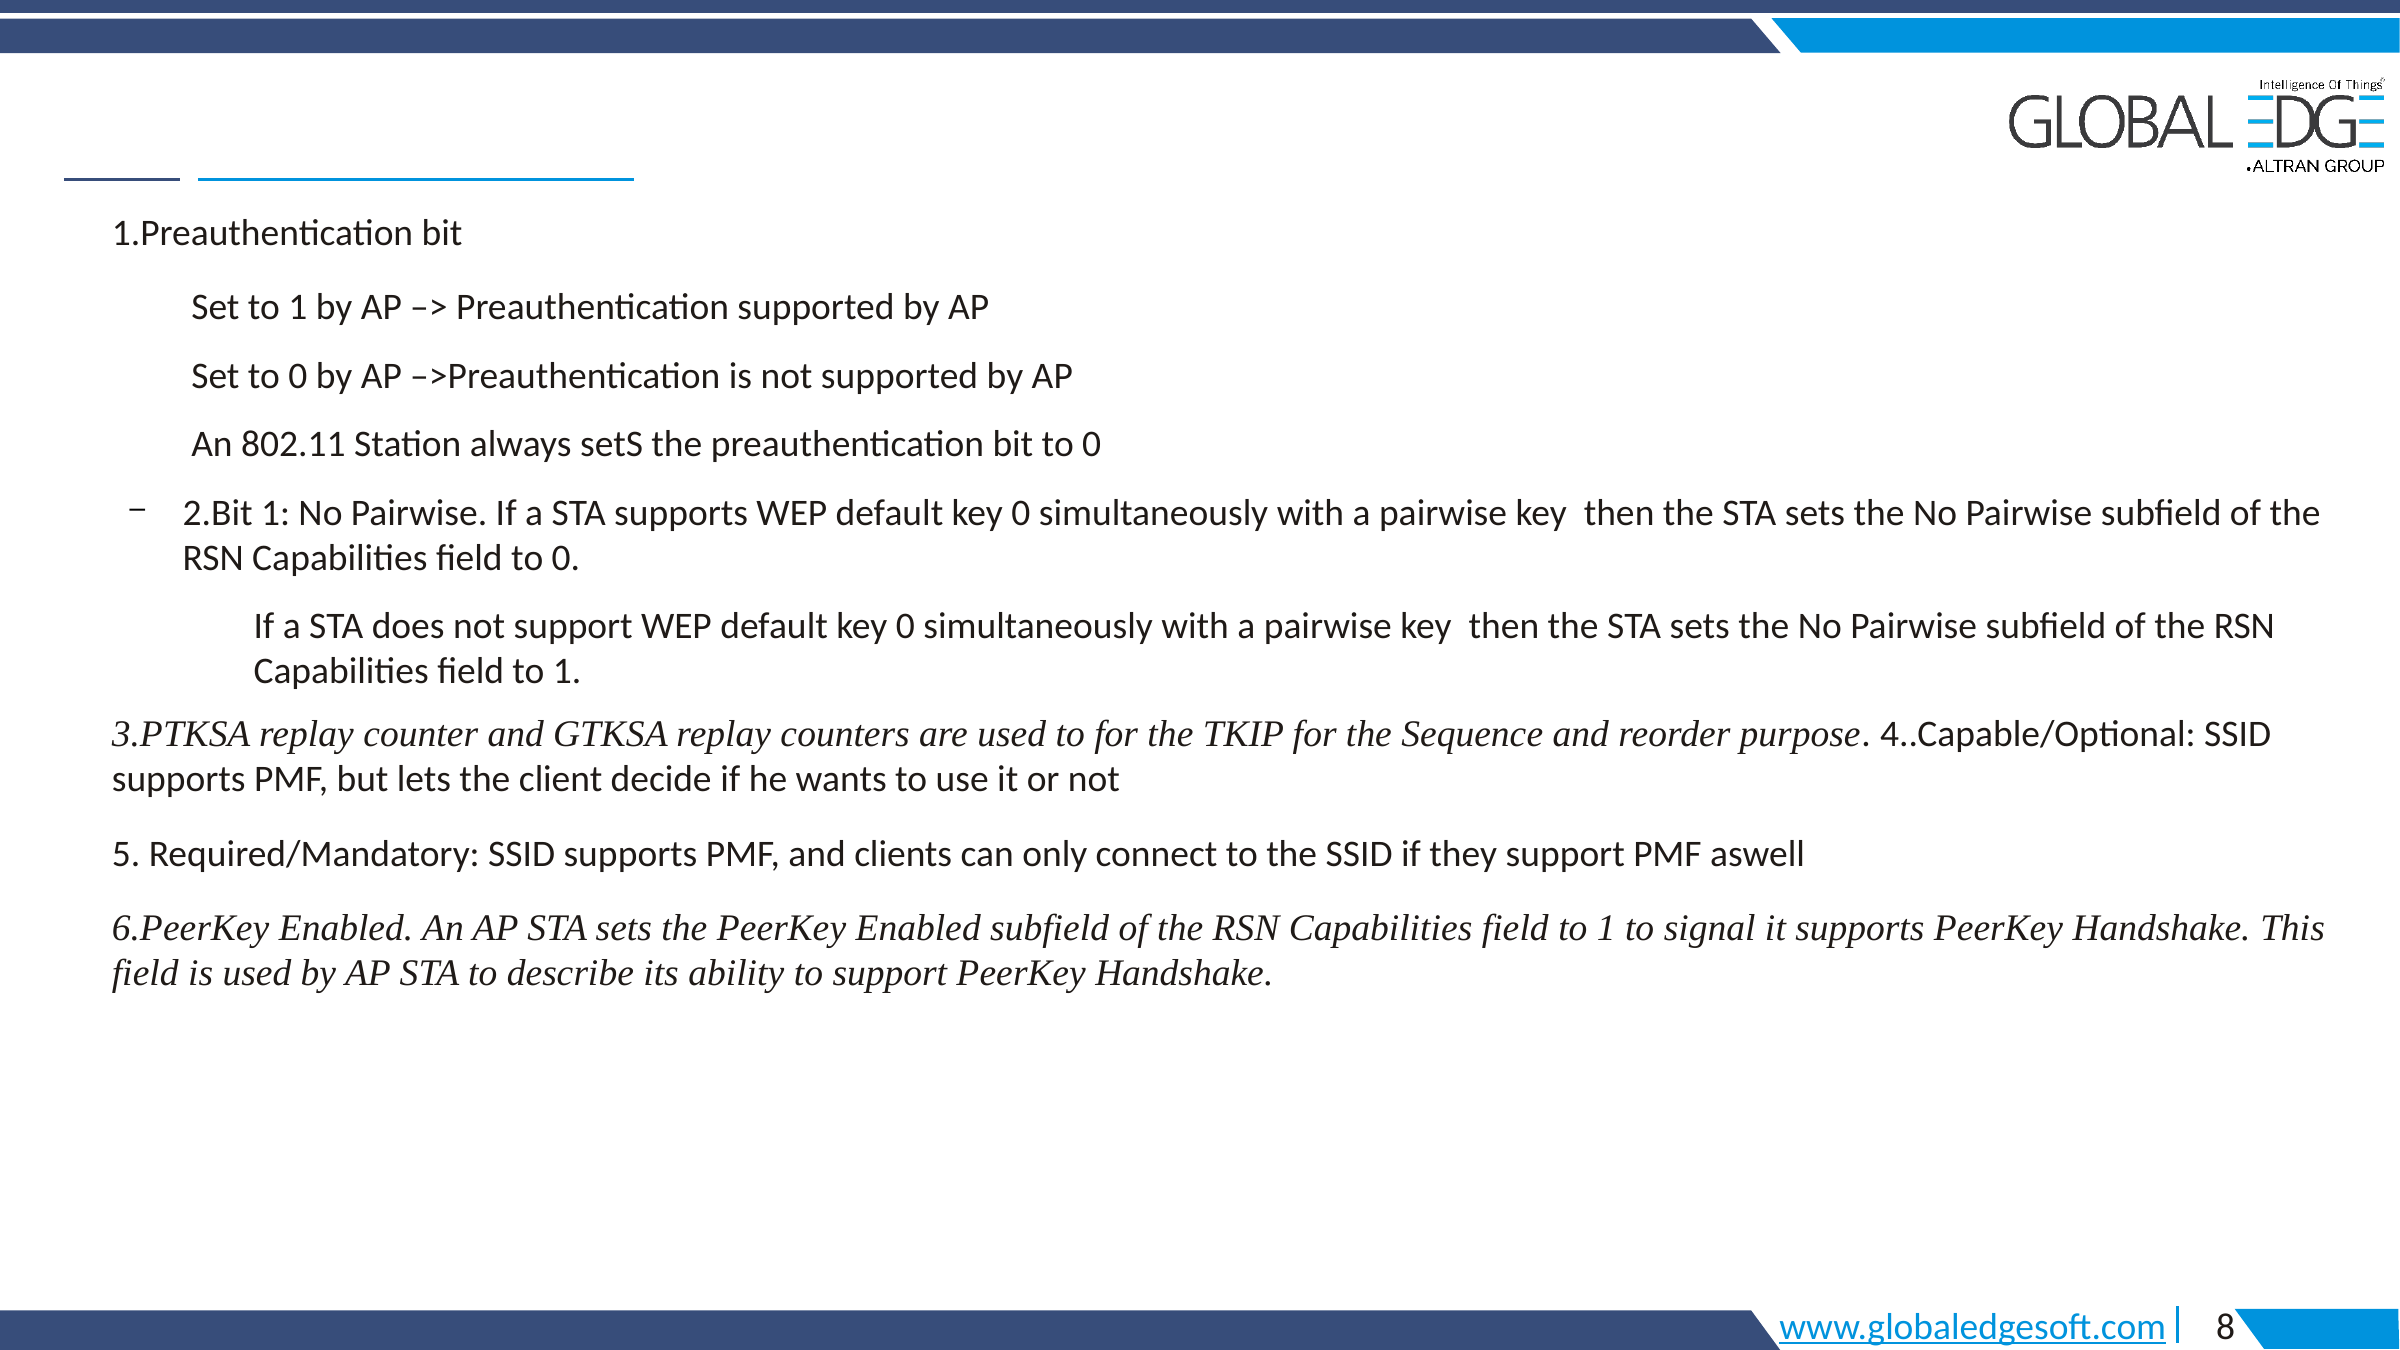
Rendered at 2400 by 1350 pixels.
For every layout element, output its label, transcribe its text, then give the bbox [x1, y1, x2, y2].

picture [2001, 67, 2392, 182]
list 1.Preauthentication bit Set to 1 by AP –> Preauthentication supported by AP Set to 0 by AP –>Preauthentication is not supported by AP An 802.11 Station always setS the preauthentication bit to 0 2.Bit 1: No Pairwise. If a STA supports WEP default key 0 simultaneously with a pairwise key then the STA sets the No Pairwise subfield of the RSN Capabilities field to 0. If a STA does not support WEP default key 0 simultaneously with a pairwise key then the STA sets the No Pairwise subfield of the RSN Capabilities field to 1. 3.PTKSA replay counter and GTKSA replay counters are used to for the TKIP for the Sequence and reorder purpose. 4..Capable/Optional: SSID supports PMF, but lets the client decide if he wants to use it or not 5. Required/Mandatory: SSID supports PMF, and clients can only connect to the SSID if they support PMF aswell 6.PeerKey Enabled. An AP STA sets the PeerKey Enabled subfield of the RSN Capabilities field to 1 to signal it supports PeerKey Handshake. This field is used by AP STA to describe its ability to support PeerKey Handshake. [40, 207, 2358, 1288]
